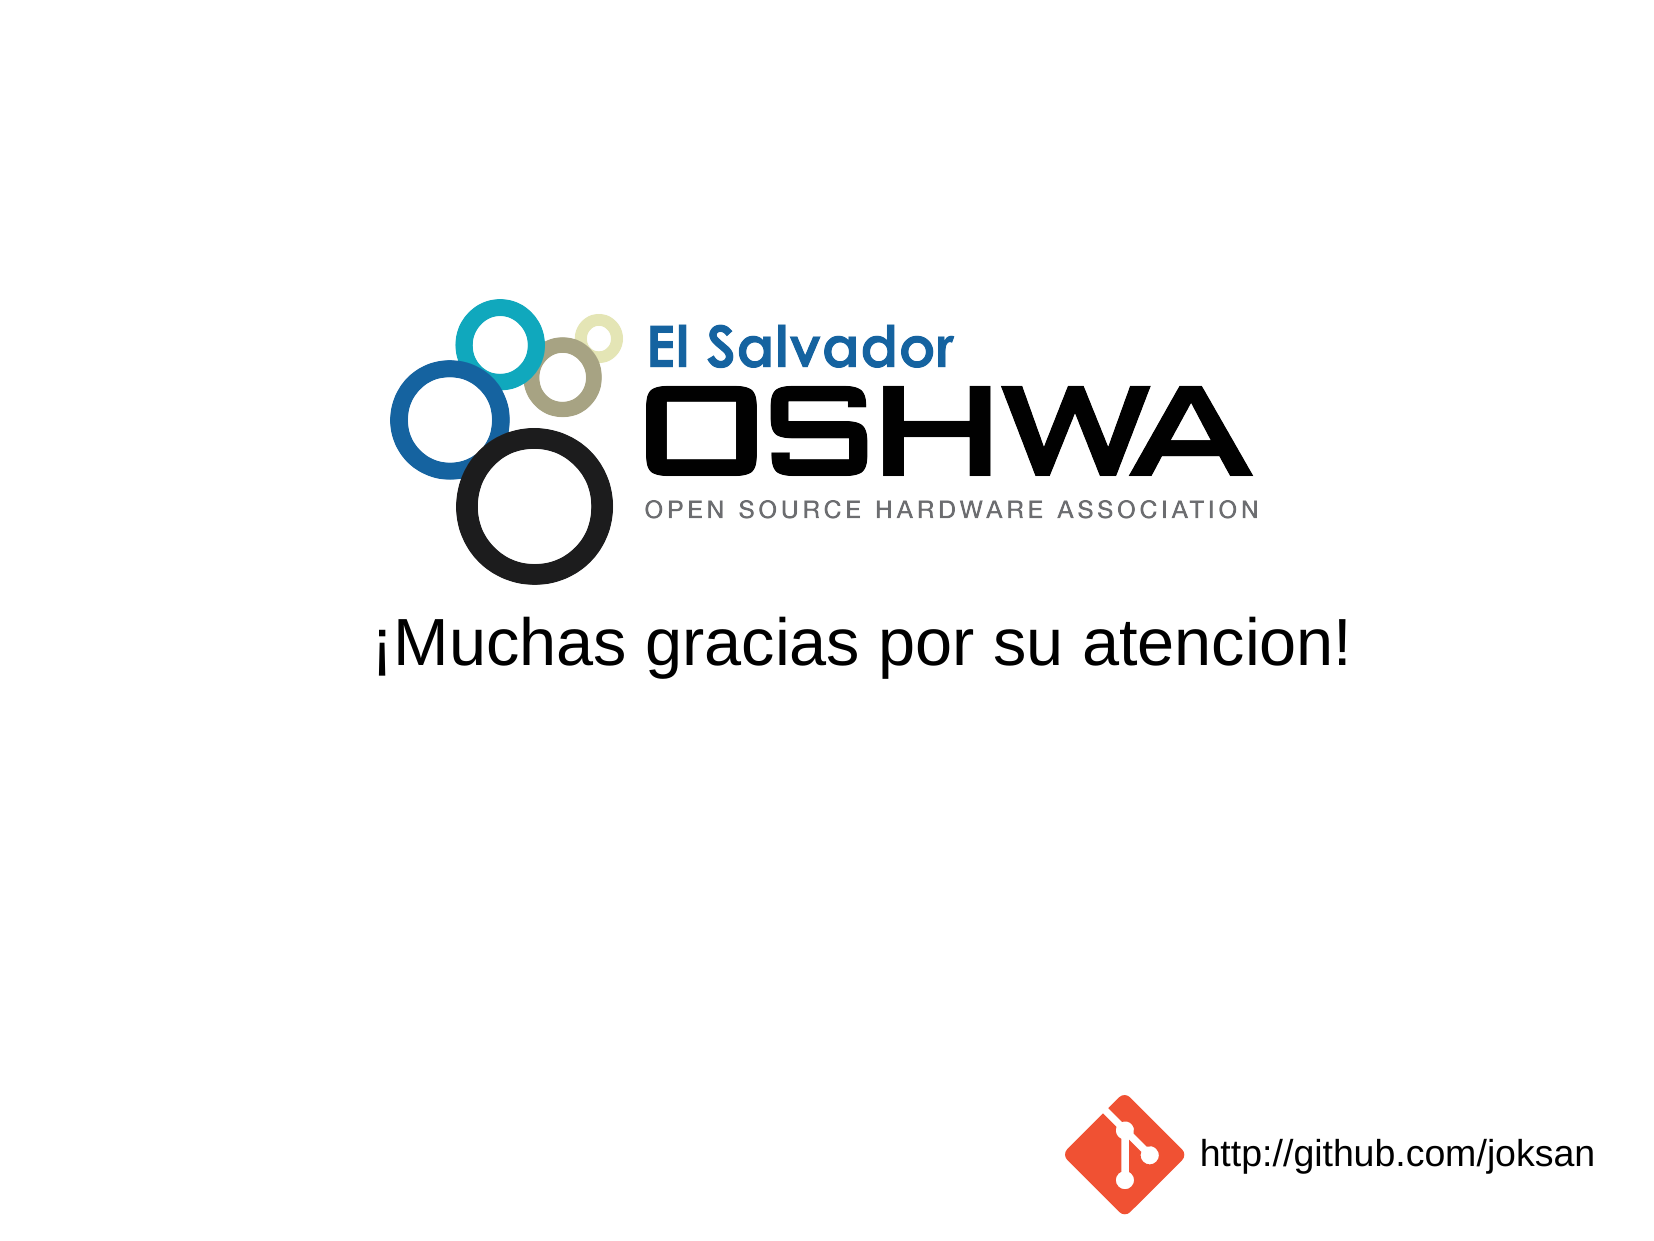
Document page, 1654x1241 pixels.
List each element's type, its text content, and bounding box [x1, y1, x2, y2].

picture [1065, 1095, 1185, 1215]
list ¡Muchas gracias por su atencion! [82, 605, 1571, 691]
text_box http://github.com/joksan [1185, 1125, 1611, 1182]
picture [390, 299, 1257, 586]
